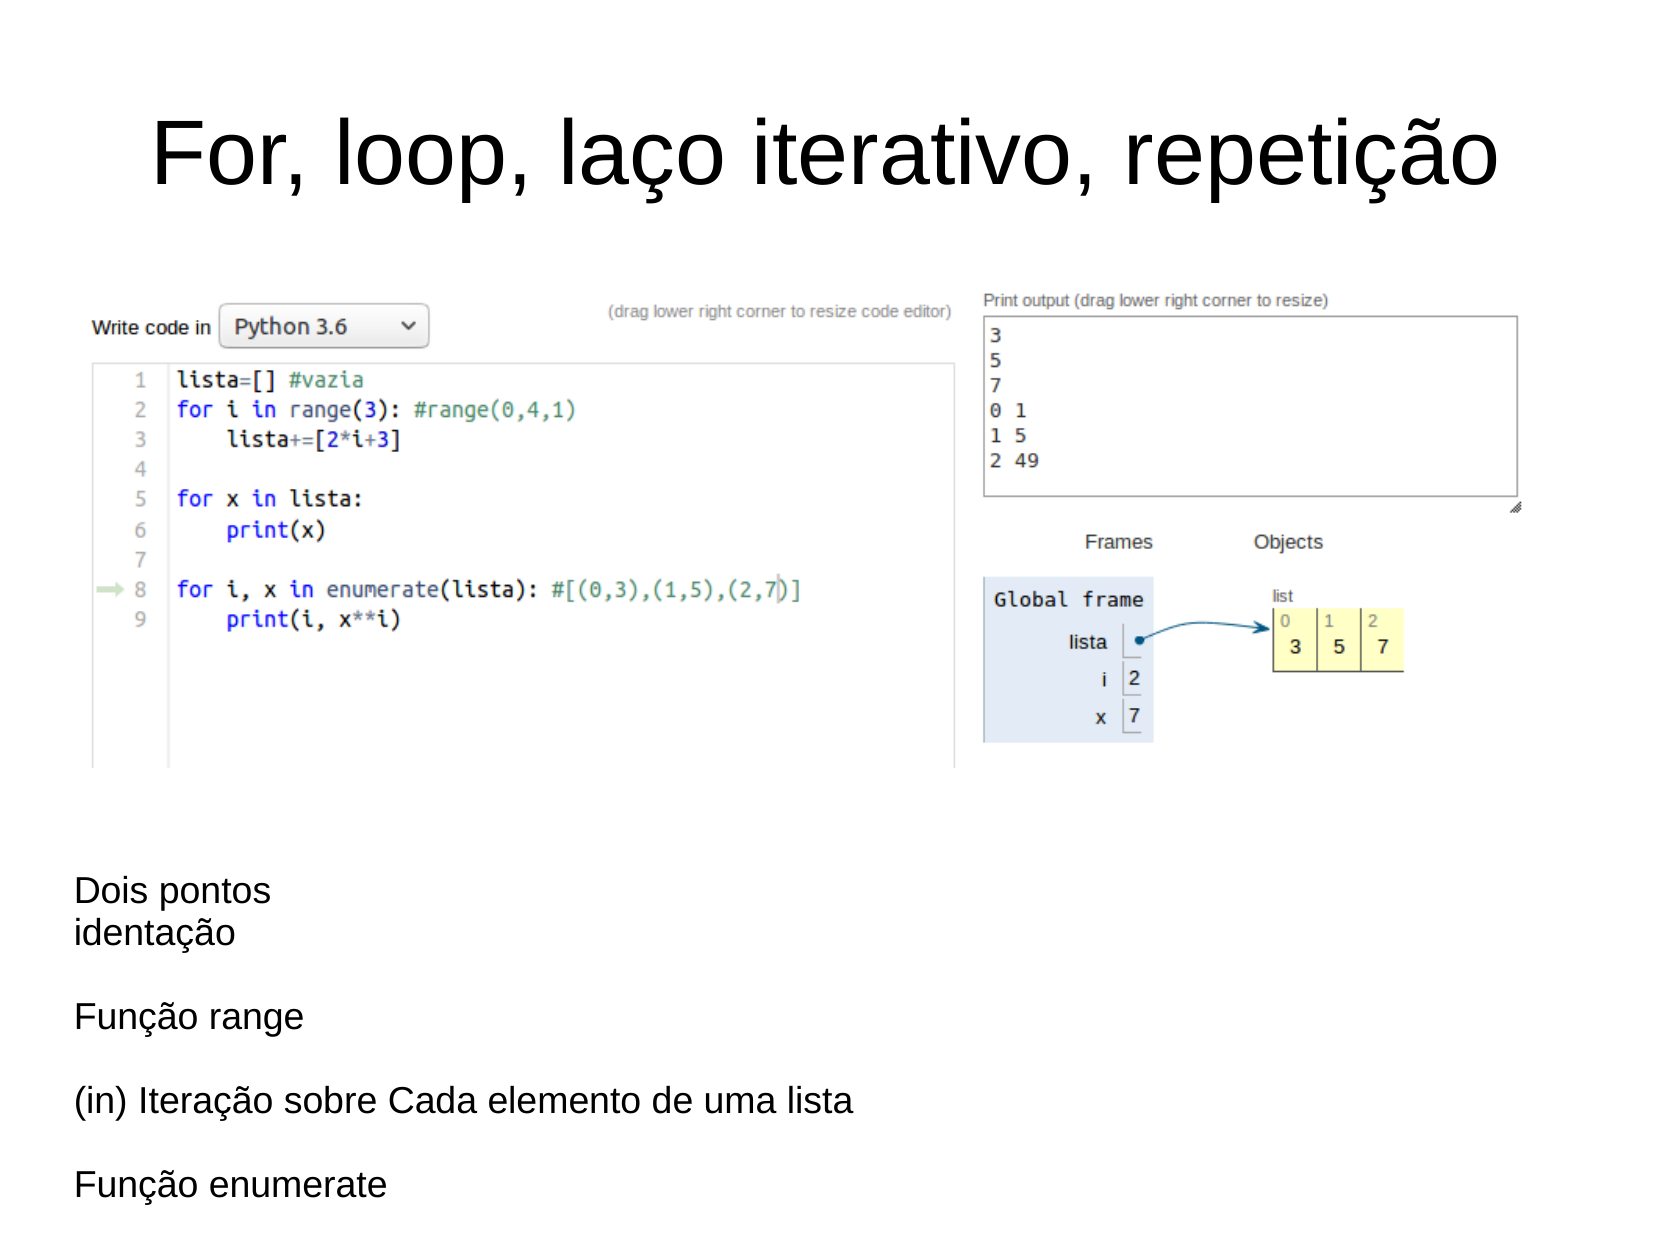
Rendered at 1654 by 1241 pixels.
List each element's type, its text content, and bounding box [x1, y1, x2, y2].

picture [75, 283, 1548, 768]
title For, loop, laço iterativo, repetição [82, 49, 1571, 257]
text_box Dois pontos identação Função range (in) Iteração sobre Cada elemento de uma lista Função enumerate [59, 862, 1560, 1241]
